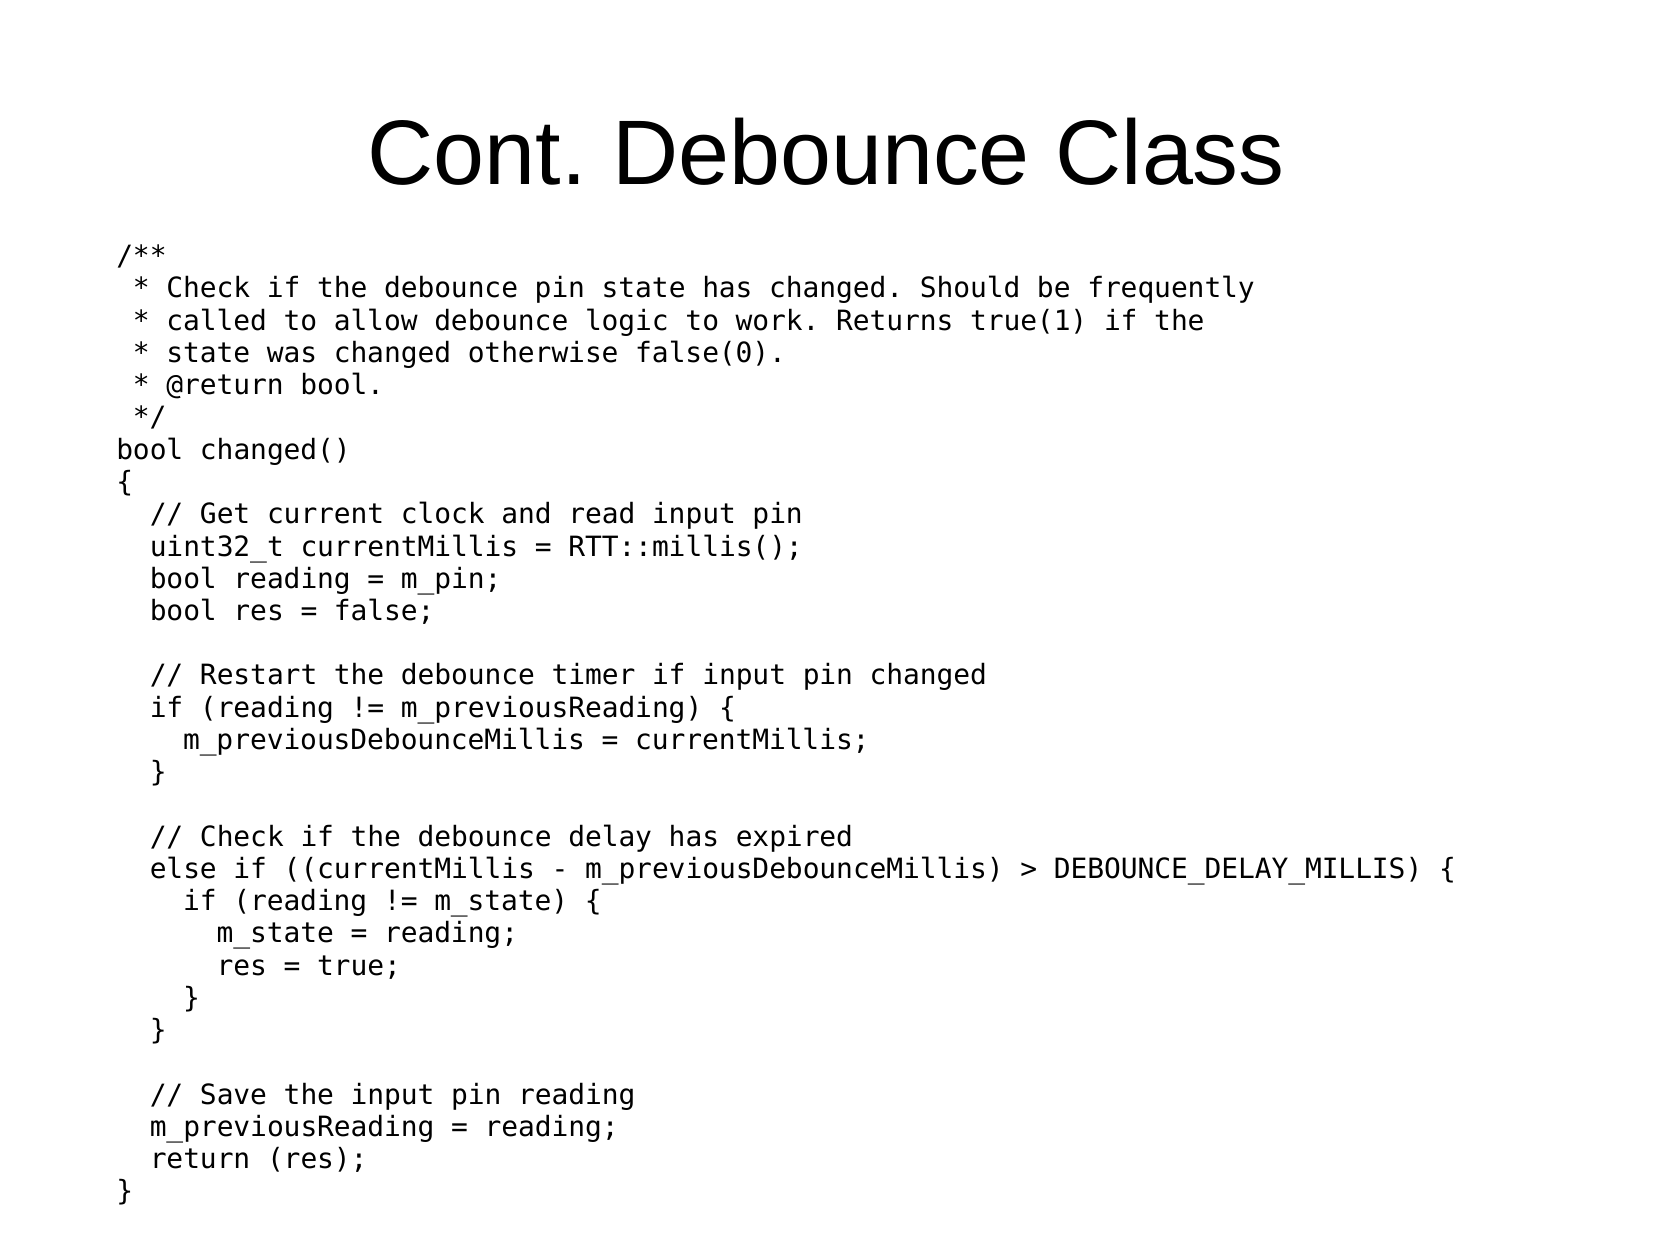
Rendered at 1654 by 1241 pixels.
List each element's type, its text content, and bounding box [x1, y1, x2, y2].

title Cont. Debounce Class [82, 49, 1571, 240]
list /** * Check if the debounce pin state has changed. Should be frequently * called to allow debounce logic to work. Returns true(1) if the * state was changed otherwise false(0). * @return bool. */ bool changed() { // Get current clock and read input pin uint32_t currentMillis = RTT::millis(); bool reading = m_pin; bool res = false; // Restart the debounce timer if input pin changed if (reading != m_previousReading) { m_previousDebounceMillis = currentMillis; } // Check if the debounce delay has expired else if ((currentMillis - m_previousDebounceMillis) > DEBOUNCE_DELAY_MILLIS) { if (reading != m_state) { m_state = reading; res = true; } } // Save the input pin reading m_previousReading = reading; return (res); } [82, 240, 1571, 1216]
